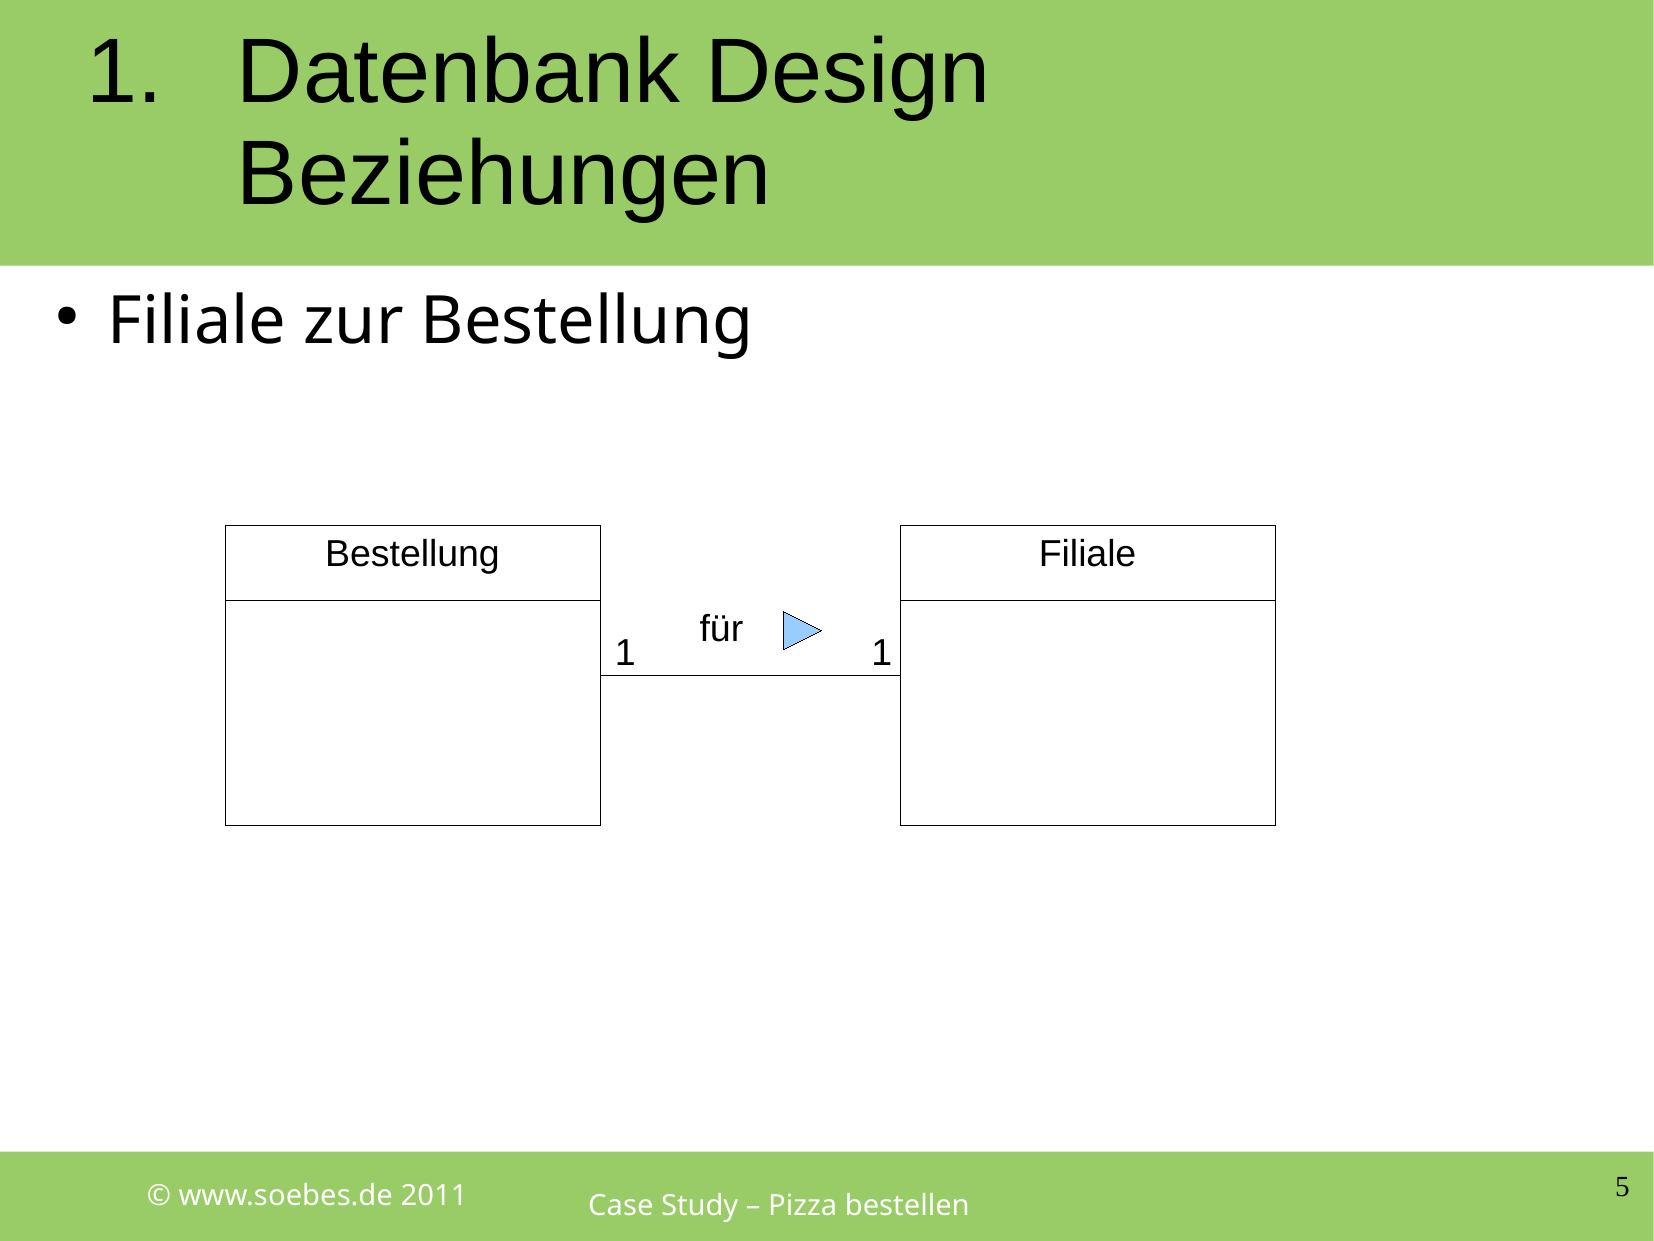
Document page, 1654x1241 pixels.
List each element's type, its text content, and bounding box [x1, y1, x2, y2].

list Filiale zur Bestellung [37, 272, 1613, 1091]
text_box 1 [600, 623, 638, 681]
title 1. Datenbank Design Beziehungen [86, 17, 1576, 226]
text_box [783, 611, 822, 650]
text_box Filiale [900, 525, 1276, 582]
text_box 1 [856, 623, 895, 681]
text_box Bestellung [225, 525, 601, 582]
text_box für [684, 600, 798, 657]
